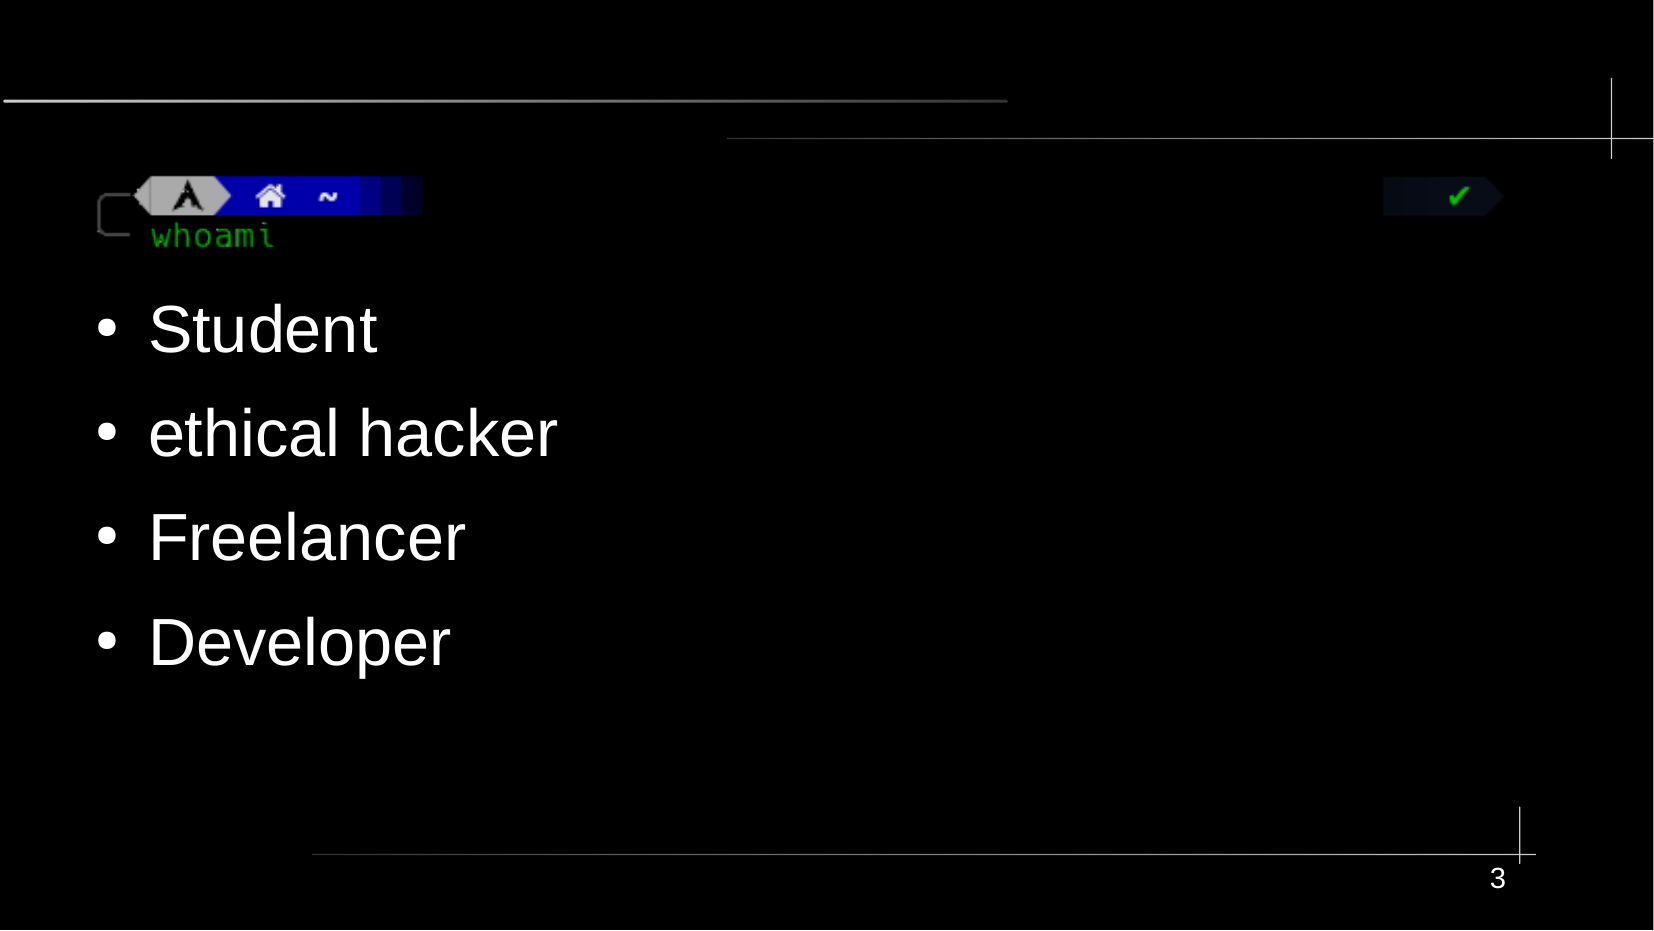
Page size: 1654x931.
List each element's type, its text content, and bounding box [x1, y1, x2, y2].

picture [87, 149, 492, 313]
picture [1212, 29, 1559, 271]
list Student ethical hacker Freelancer Developer [77, 187, 743, 715]
